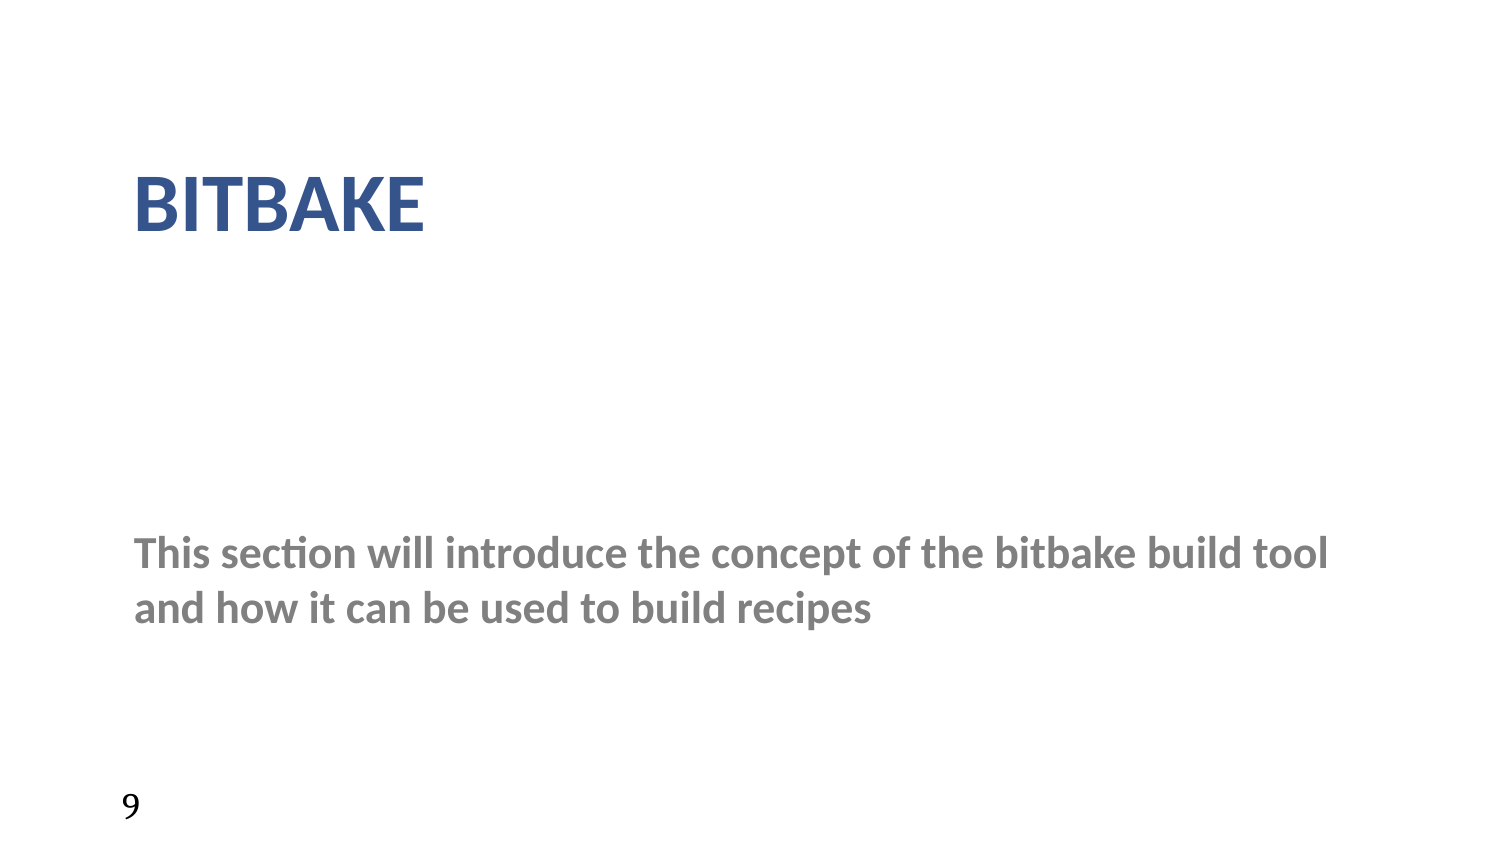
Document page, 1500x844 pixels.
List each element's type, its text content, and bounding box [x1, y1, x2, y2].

text_box This section will introduce the concept of the bitbake build tool and how it can be used to build recipes [118, 515, 1394, 701]
text_box <number> [0, 782, 156, 827]
text_box BITBAKE [118, 140, 1394, 309]
